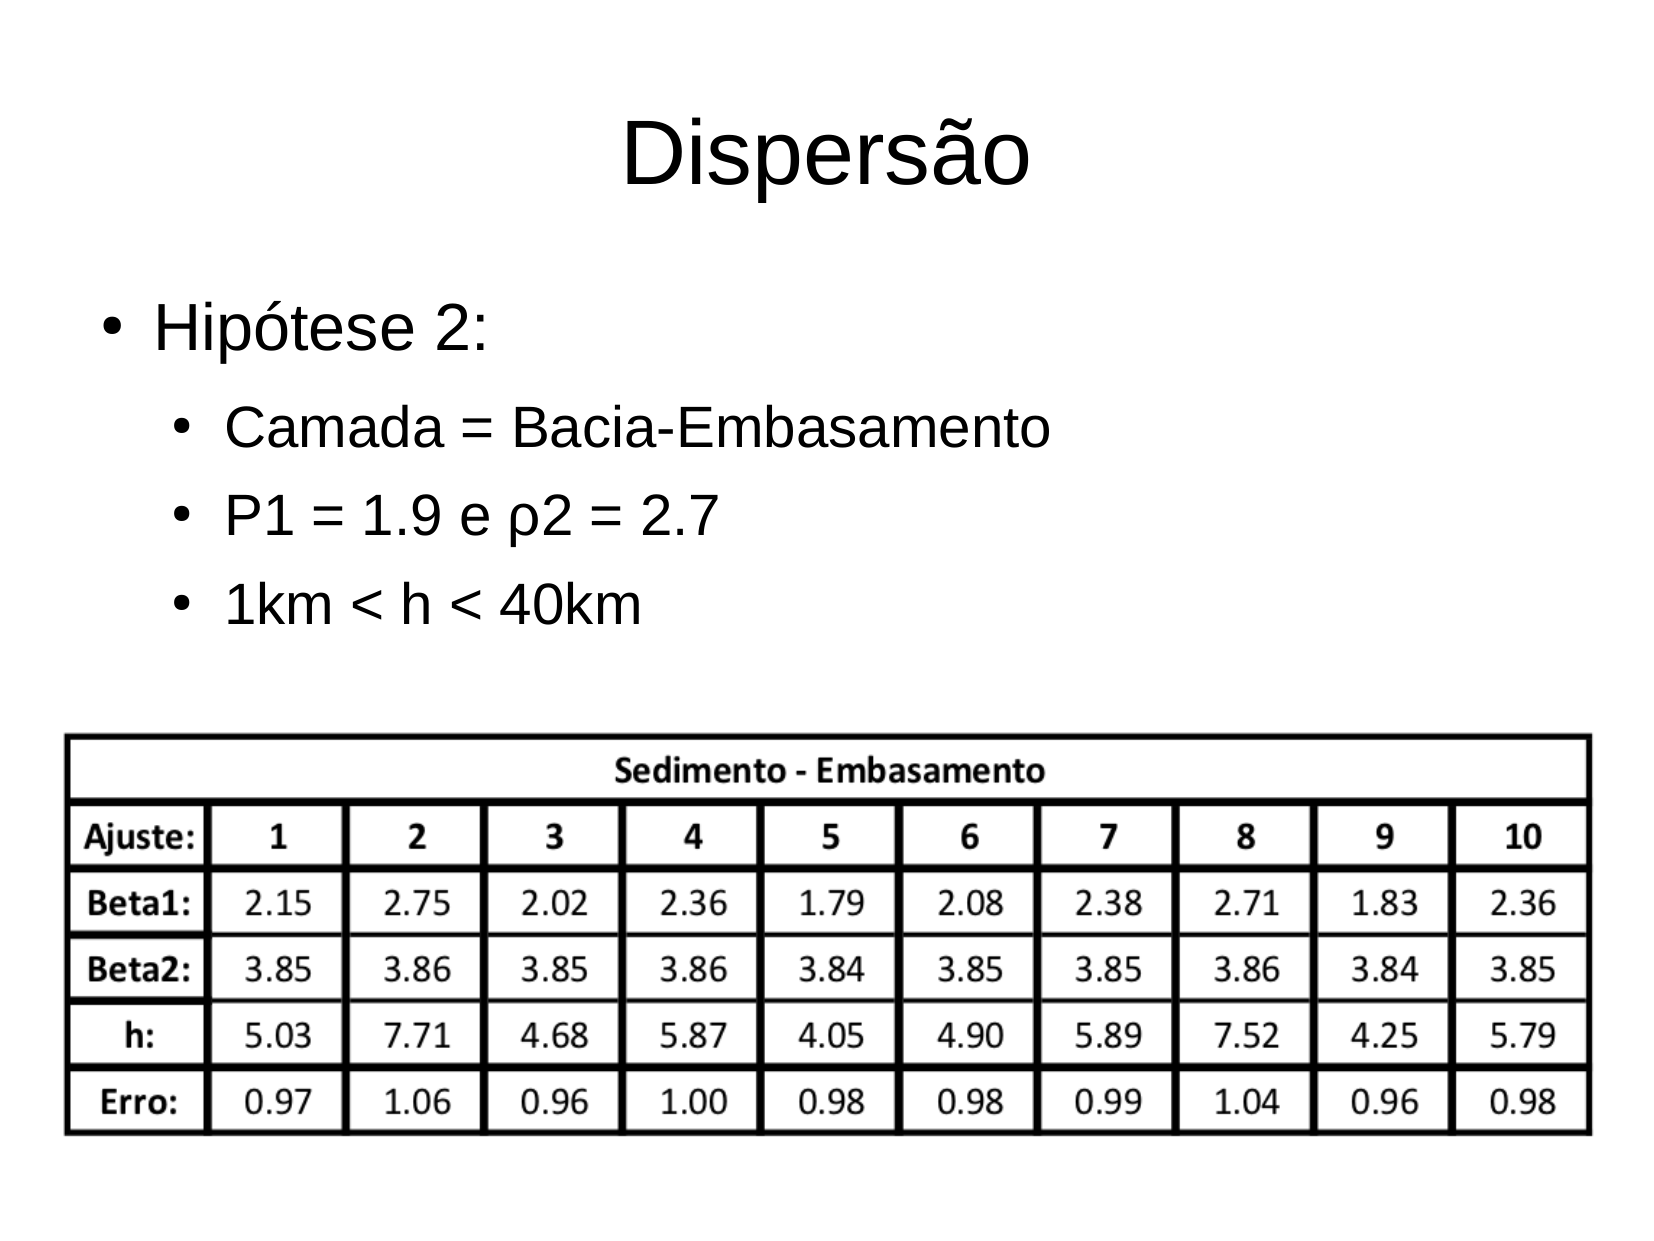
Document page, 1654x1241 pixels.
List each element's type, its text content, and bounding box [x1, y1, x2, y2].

title Dispersão [82, 49, 1571, 257]
list Hipótese 2: Camada = Bacia-Embasamento Ρ1 = 1.9 e ρ2 = 2.7 1km < h < 40km [82, 290, 1571, 718]
picture [49, 718, 1614, 1151]
